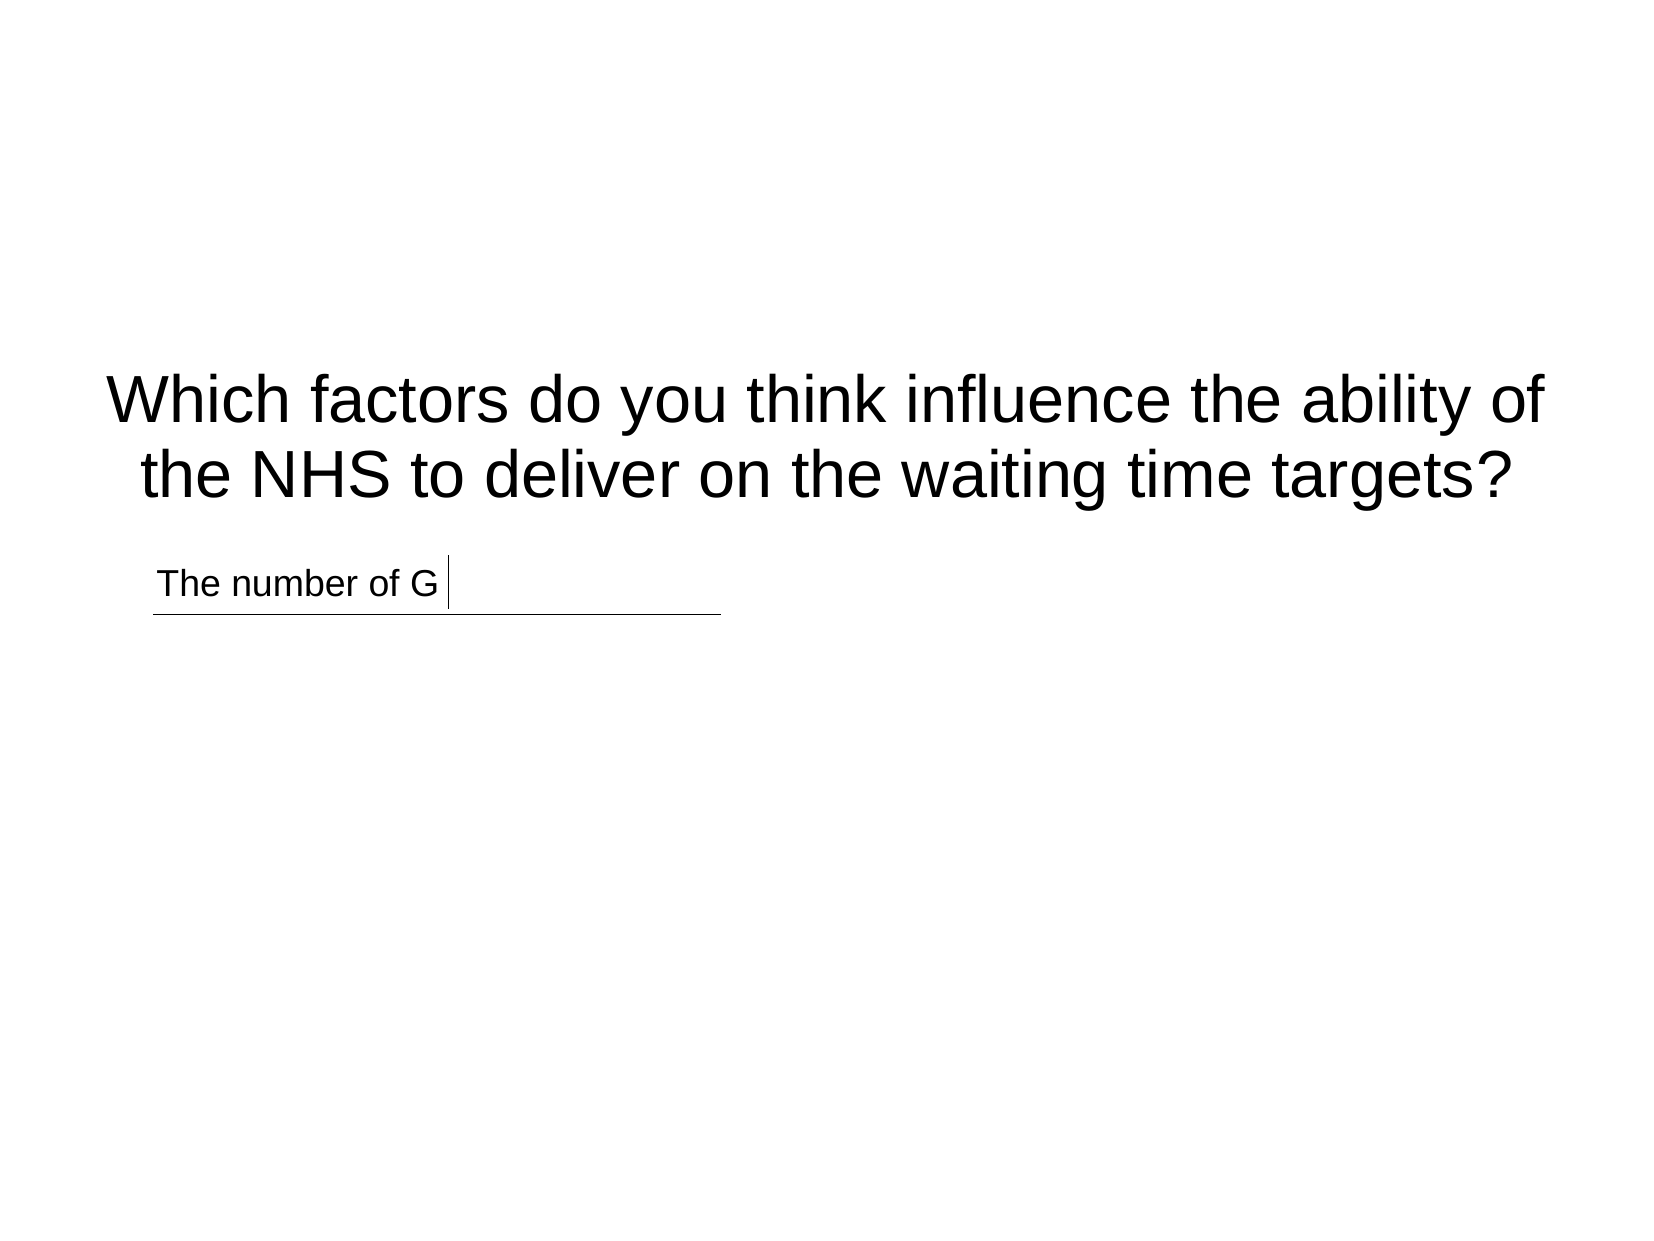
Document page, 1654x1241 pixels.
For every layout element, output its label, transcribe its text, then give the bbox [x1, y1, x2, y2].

text_box The number of G [141, 555, 1335, 1012]
subtitle Which factors do you think influence the ability of the NHS to deliver on the waiting time targets? [82, 47, 1571, 827]
